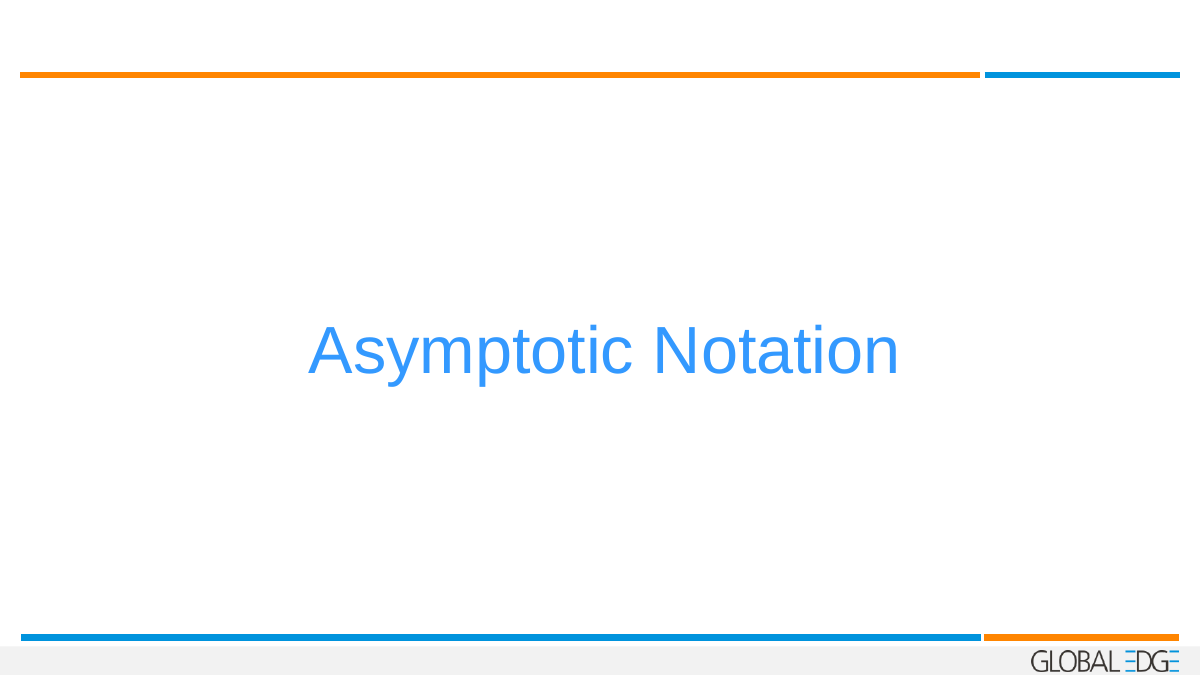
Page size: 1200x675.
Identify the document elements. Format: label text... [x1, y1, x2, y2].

picture [1031, 650, 1179, 672]
subtitle Asymptotic Notation [177, 229, 1052, 473]
